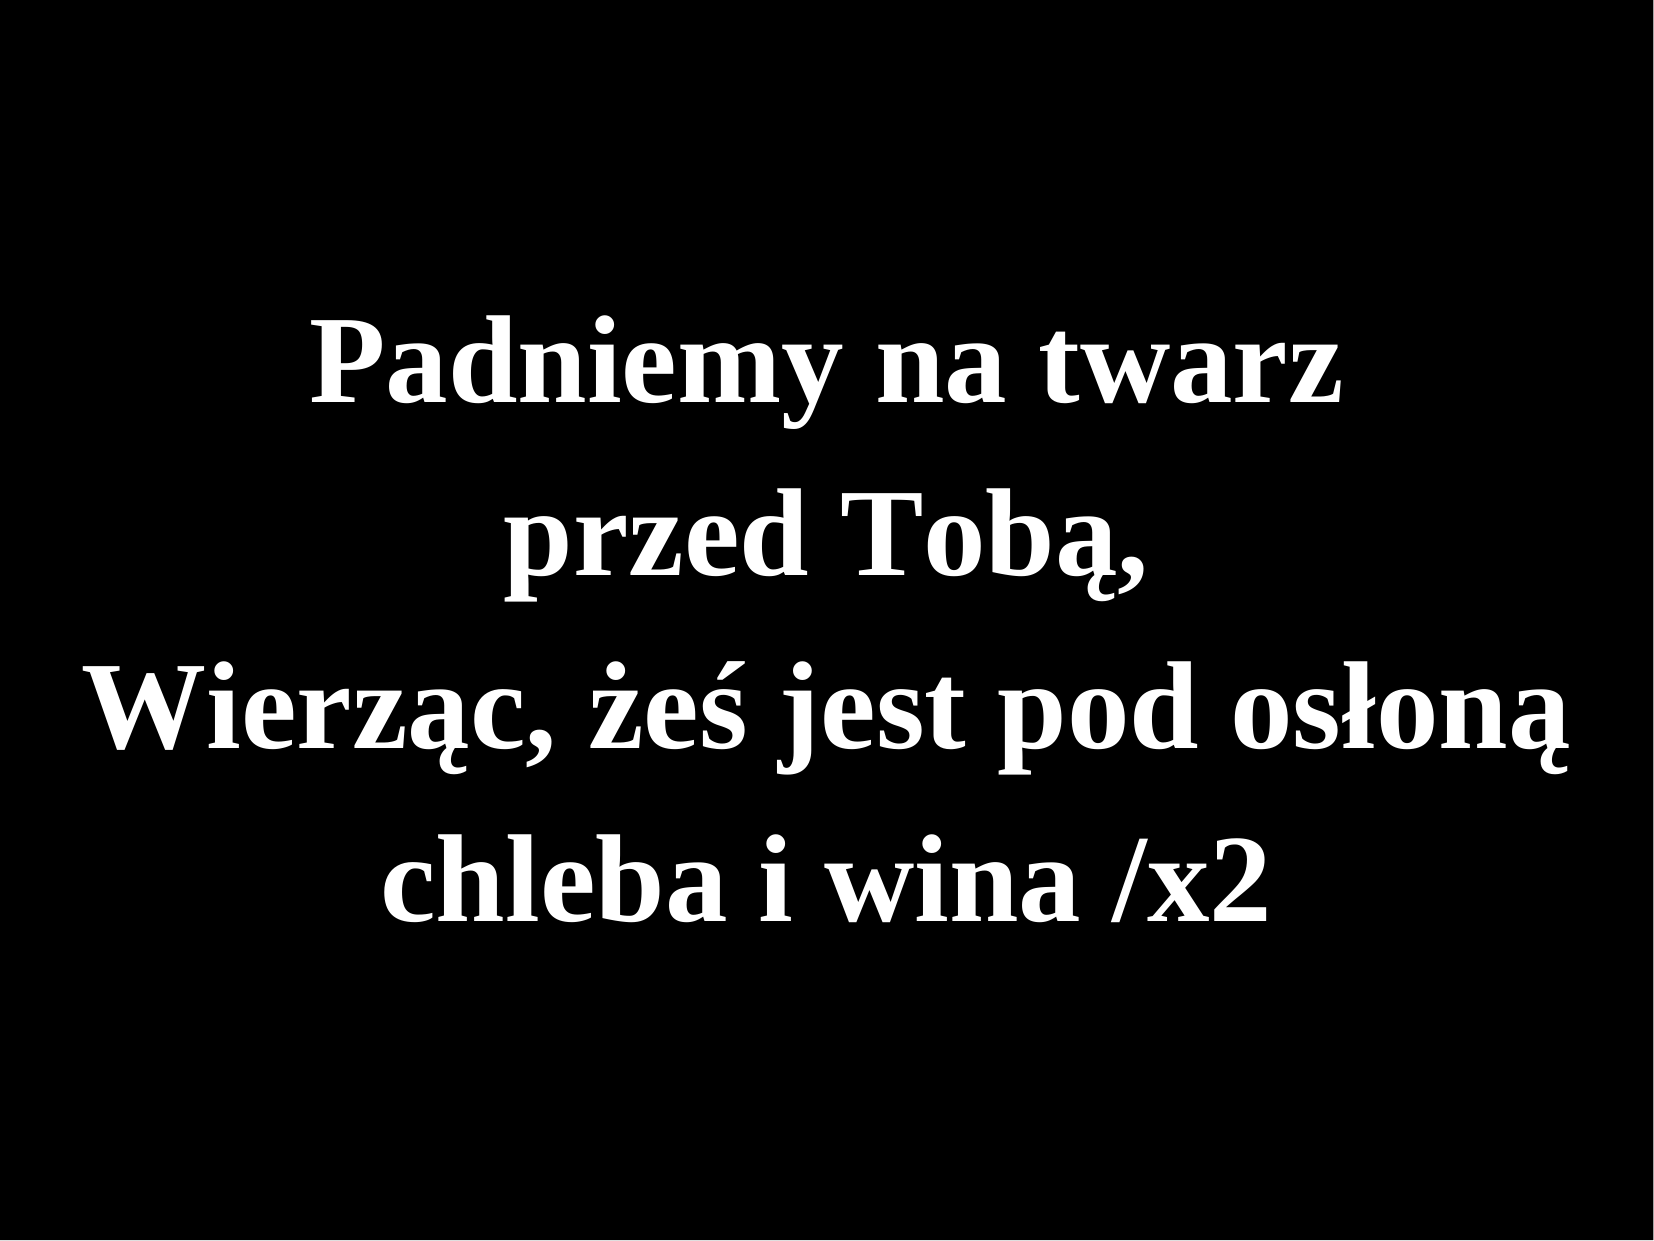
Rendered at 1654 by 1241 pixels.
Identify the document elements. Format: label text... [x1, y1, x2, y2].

title Padniemy na twarz ppp przed Tobą, ppp Wierząc, żeś jest pod osłoną ppp chleba i wina /x2 [0, 0, 1654, 1241]
